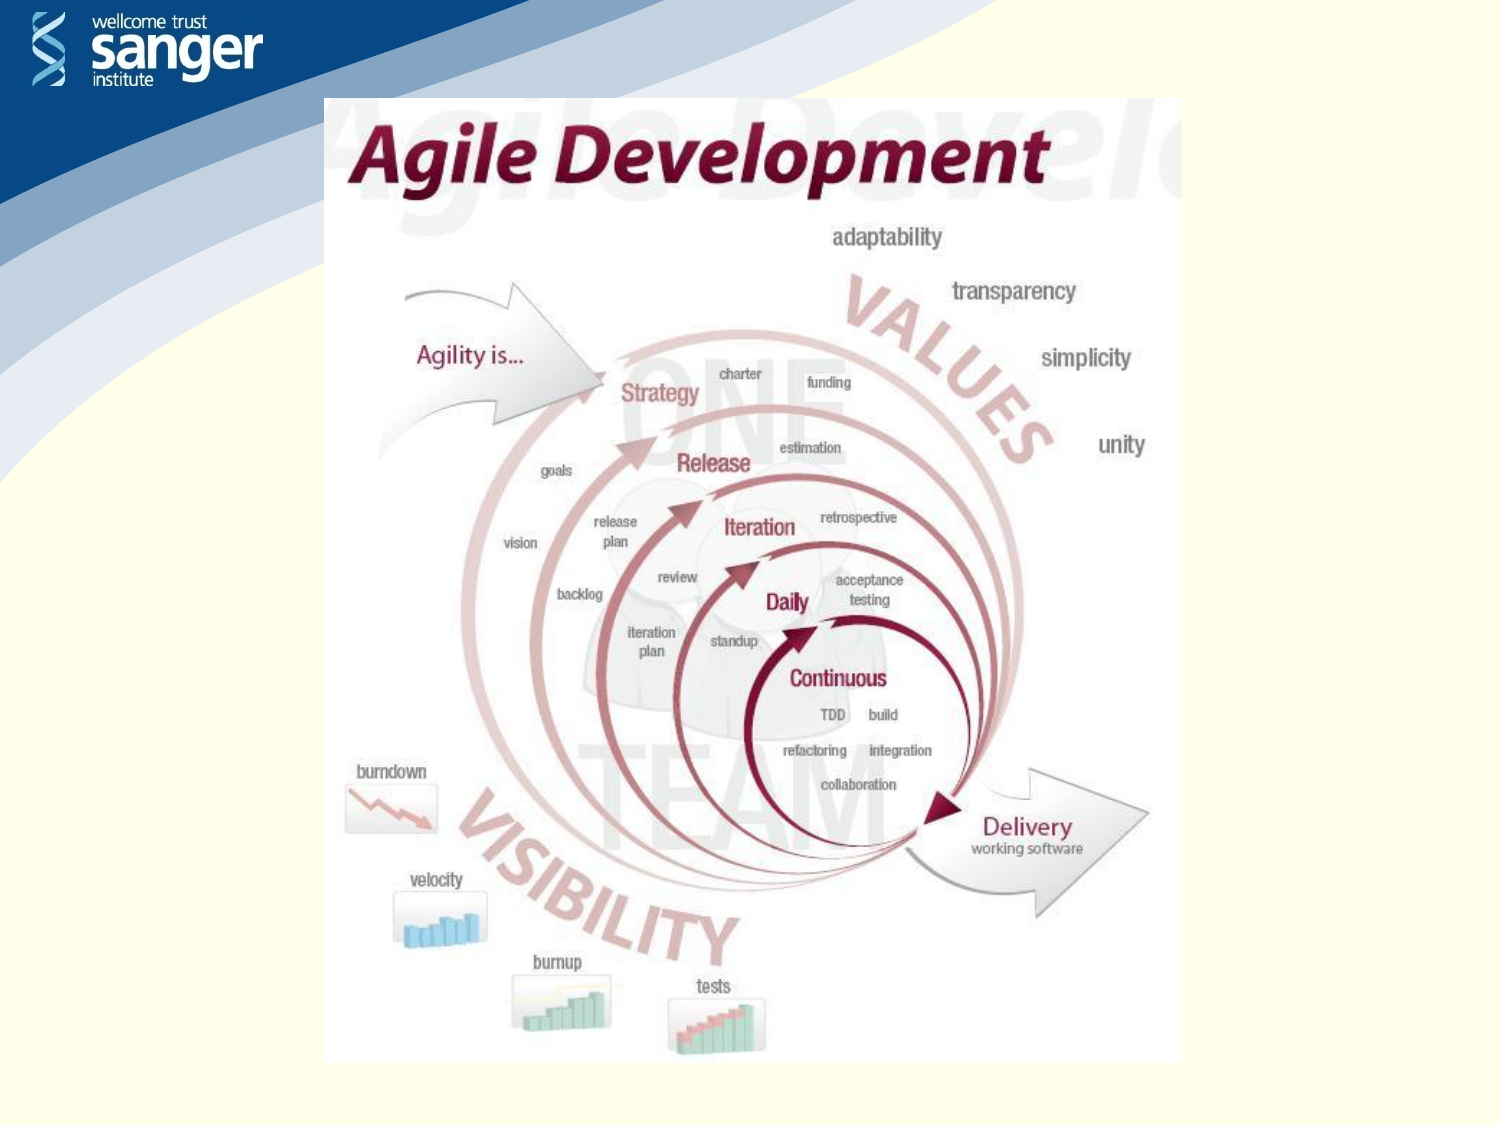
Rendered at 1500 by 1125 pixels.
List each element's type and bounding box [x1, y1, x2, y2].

picture [324, 98, 1182, 1063]
picture [12, 12, 263, 86]
